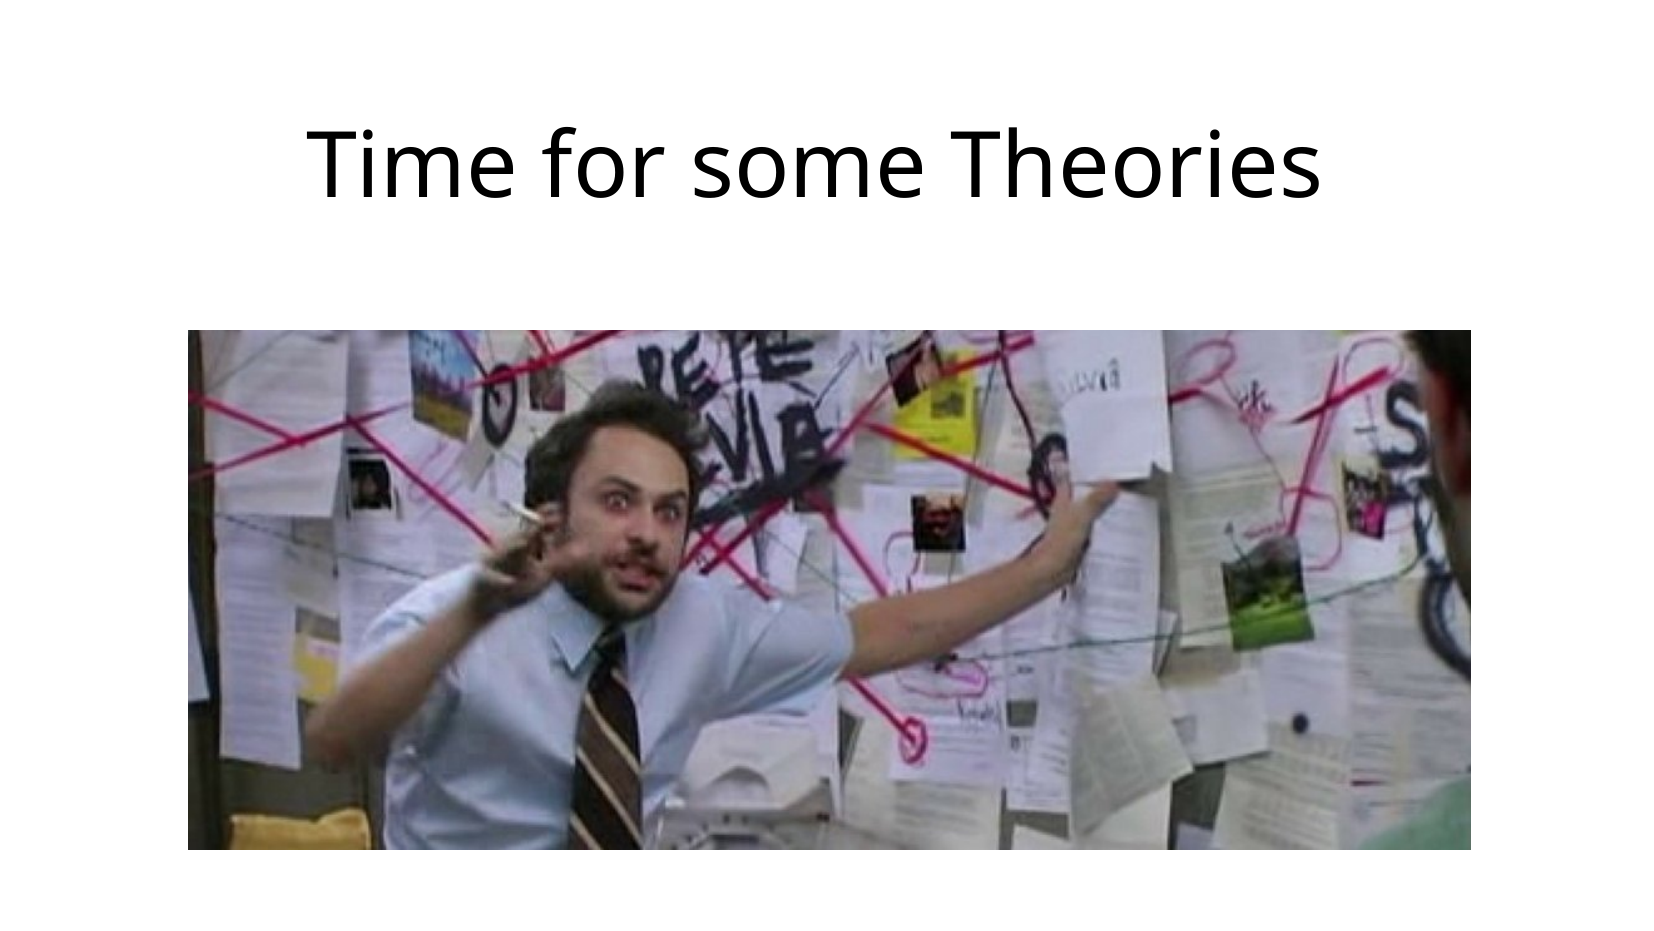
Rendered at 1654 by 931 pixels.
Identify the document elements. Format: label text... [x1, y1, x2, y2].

title Time for some Theories [70, 83, 1560, 240]
picture [188, 330, 1471, 850]
